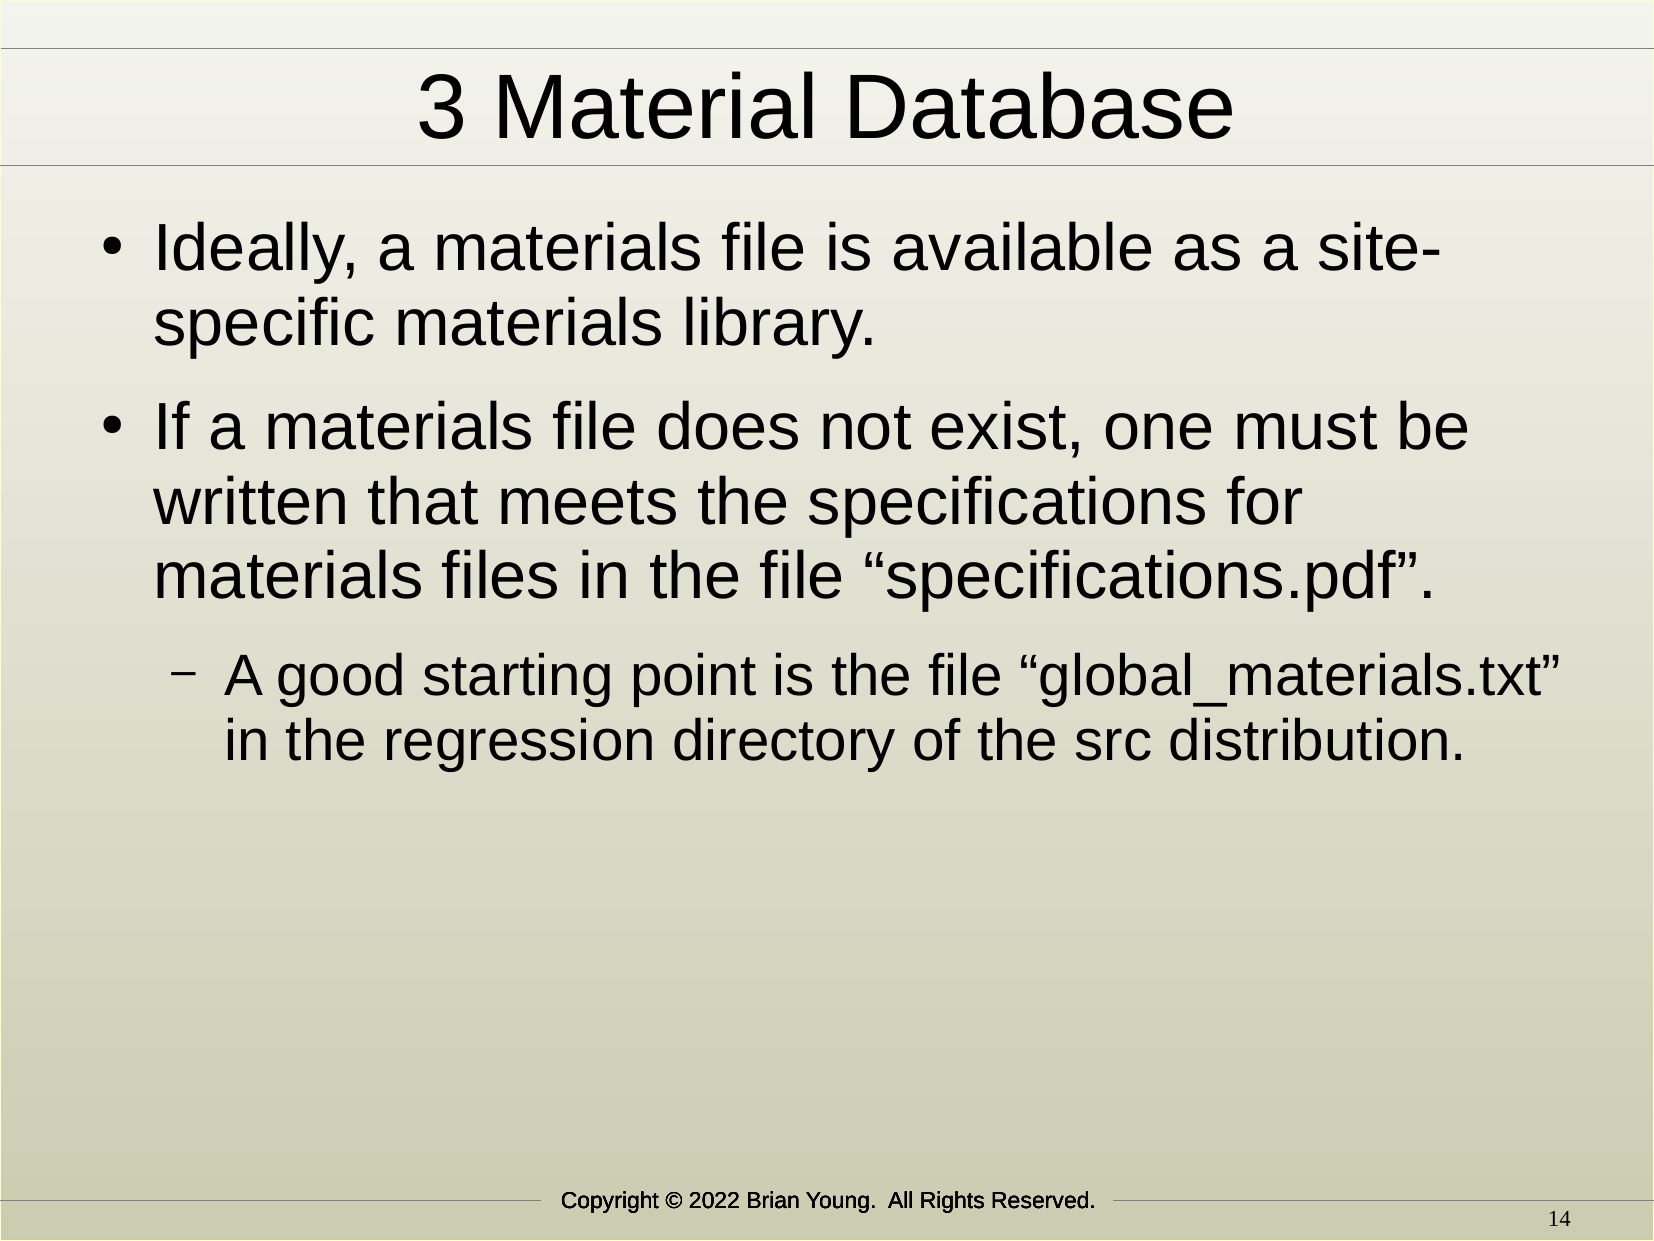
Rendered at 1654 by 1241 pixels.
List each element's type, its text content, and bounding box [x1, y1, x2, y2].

title 3 Material Database [82, 49, 1571, 166]
list Ideally, a materials file is available as a site-specific materials library. If a materials file does not exist, one must be written that meets the specifications for materials files in the file “specifications.pdf”. A good starting point is the file “global_materials.txt” in the regression directory of the src distribution. [82, 210, 1571, 1109]
